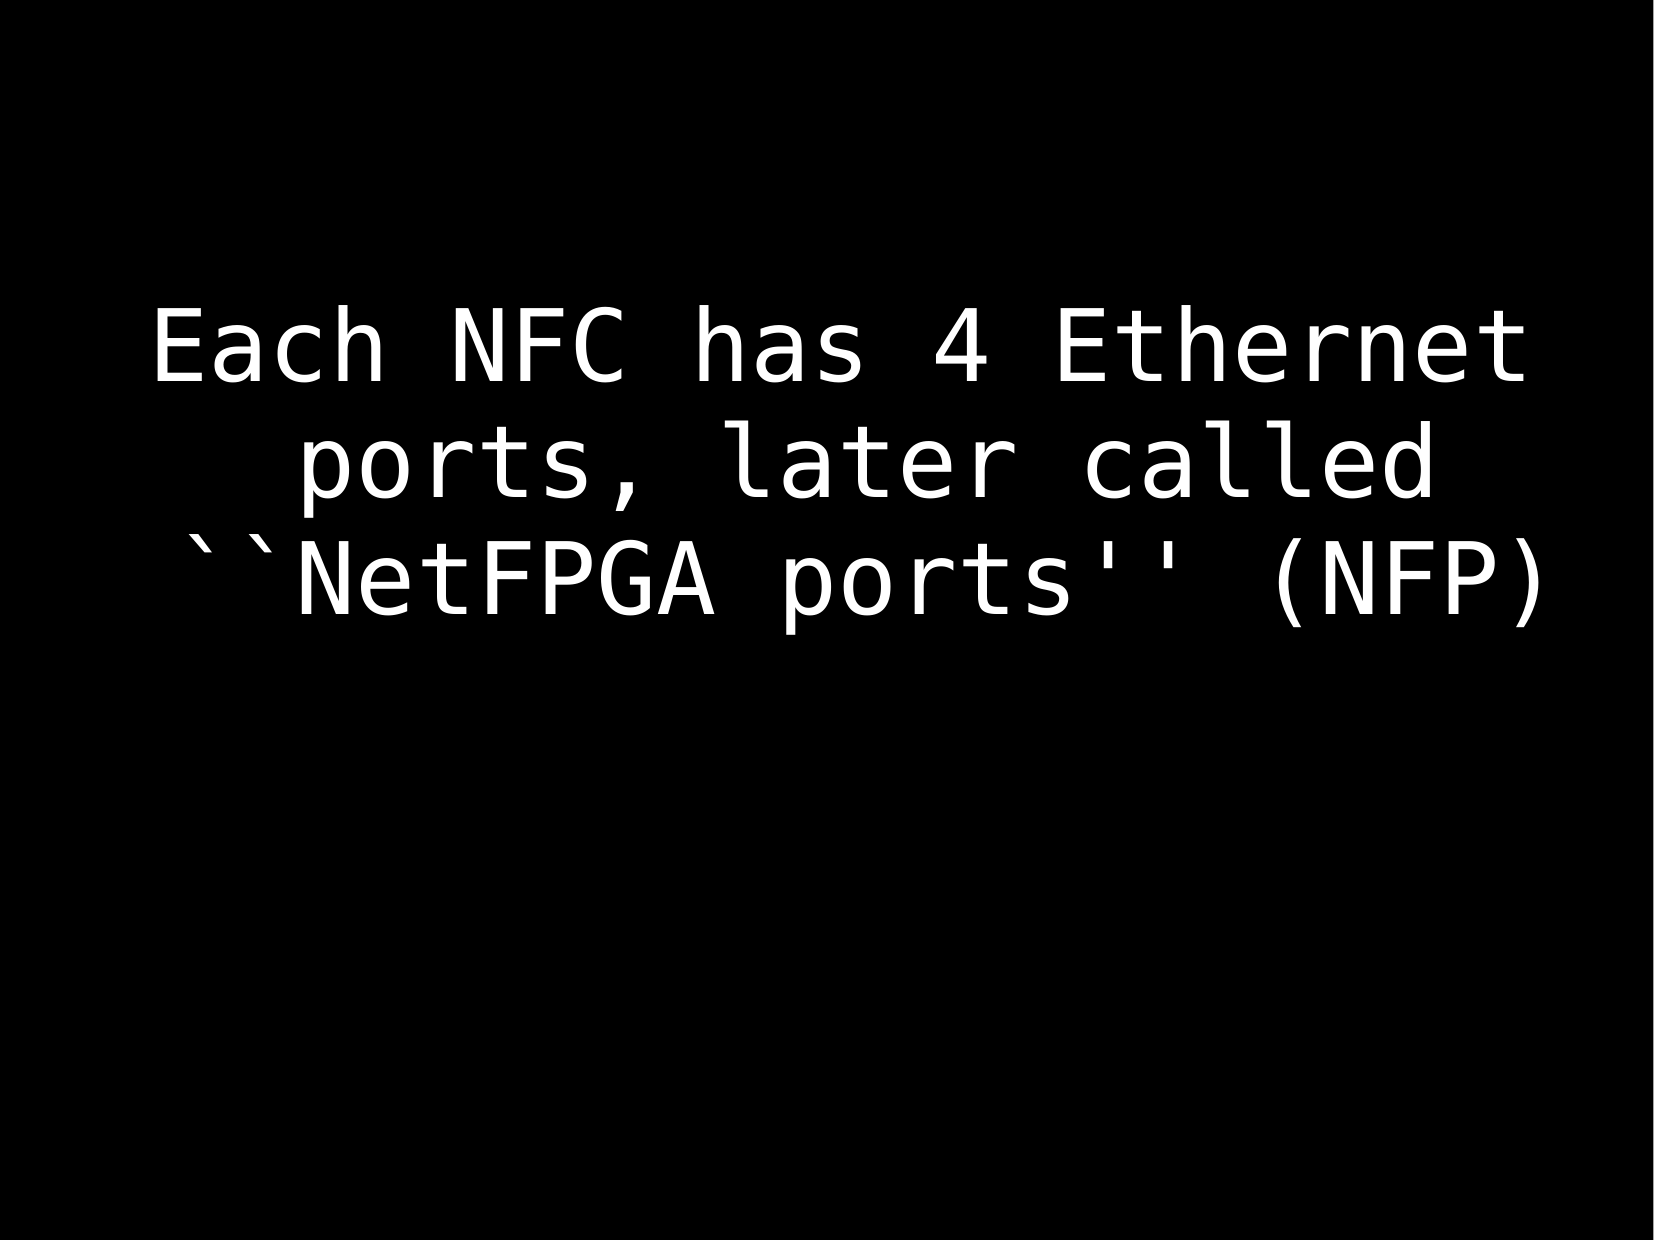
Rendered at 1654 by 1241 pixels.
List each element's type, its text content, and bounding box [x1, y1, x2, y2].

list Each NFC has 4 Ethernet ports, later called ``NetFPGA ports'' (NFP) [88, 288, 1577, 1093]
